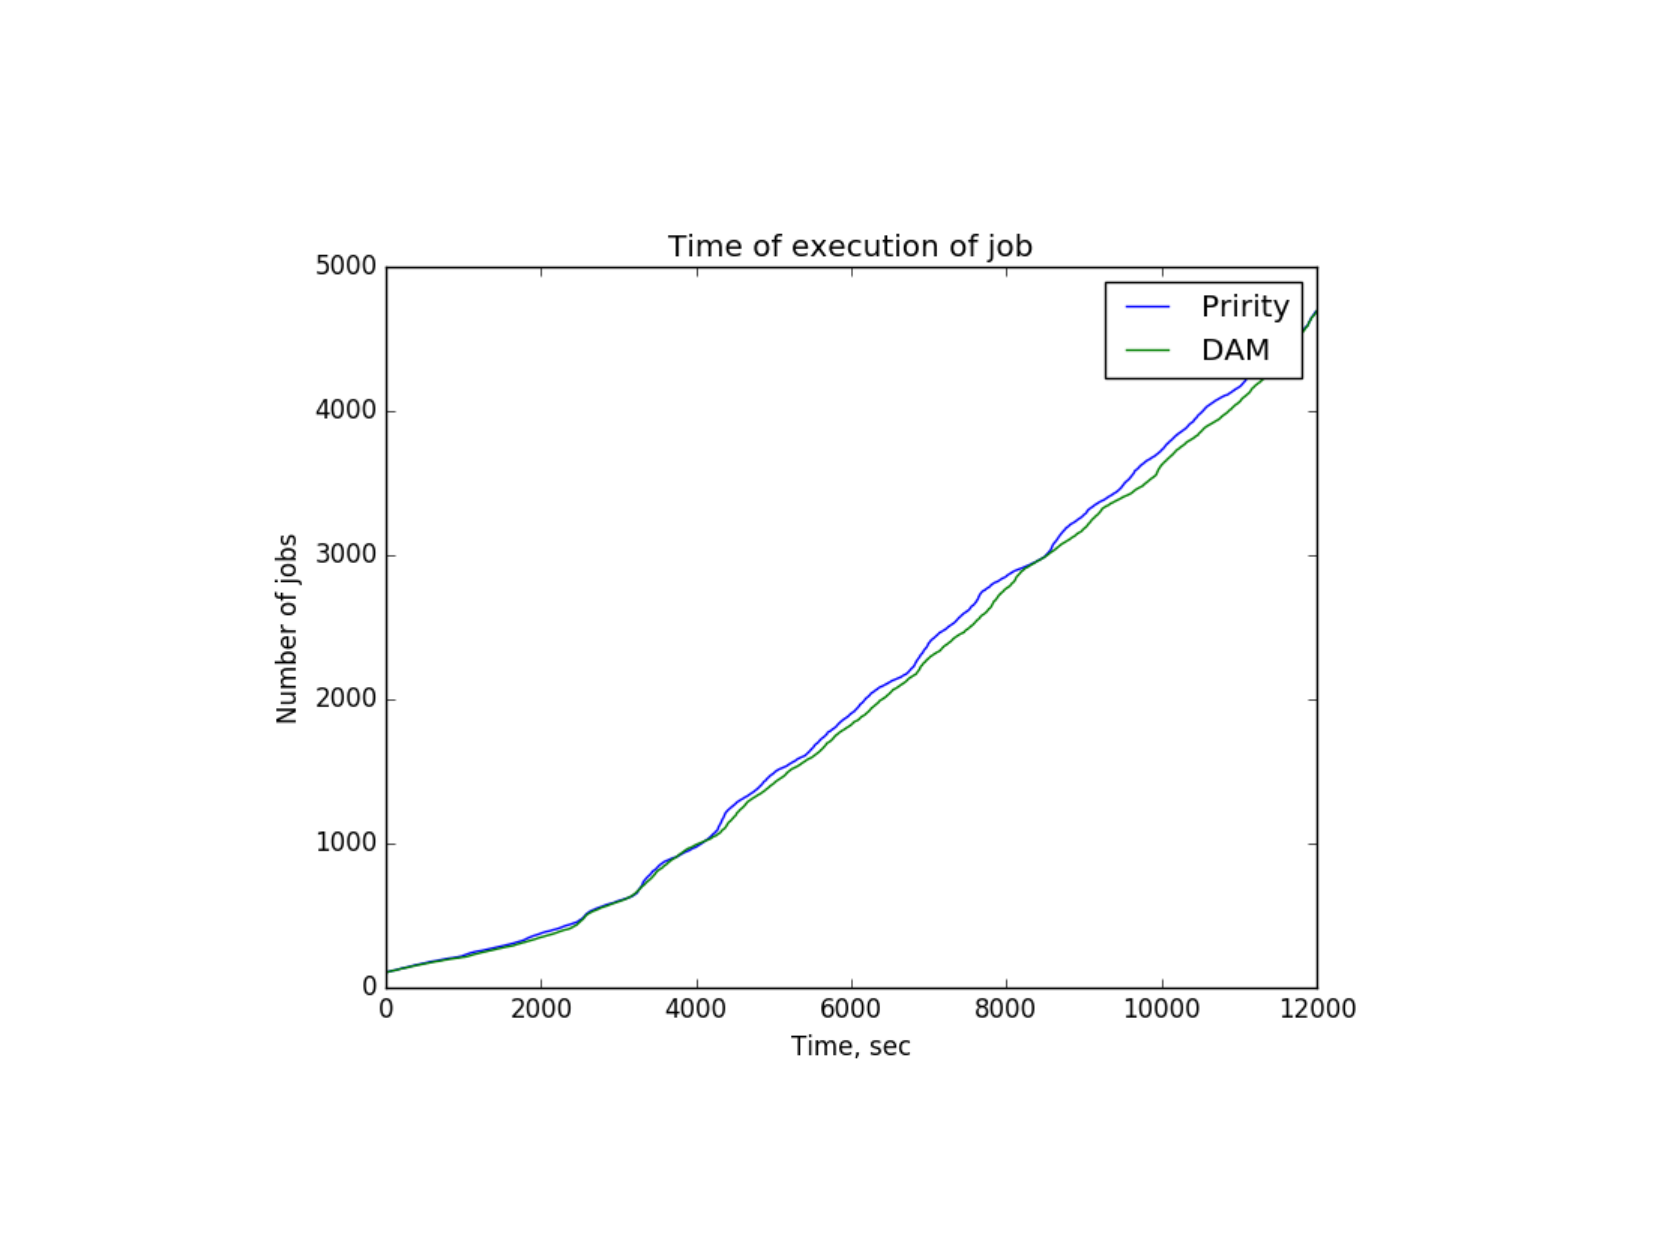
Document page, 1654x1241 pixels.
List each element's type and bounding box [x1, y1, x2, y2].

picture [236, 177, 1437, 1078]
